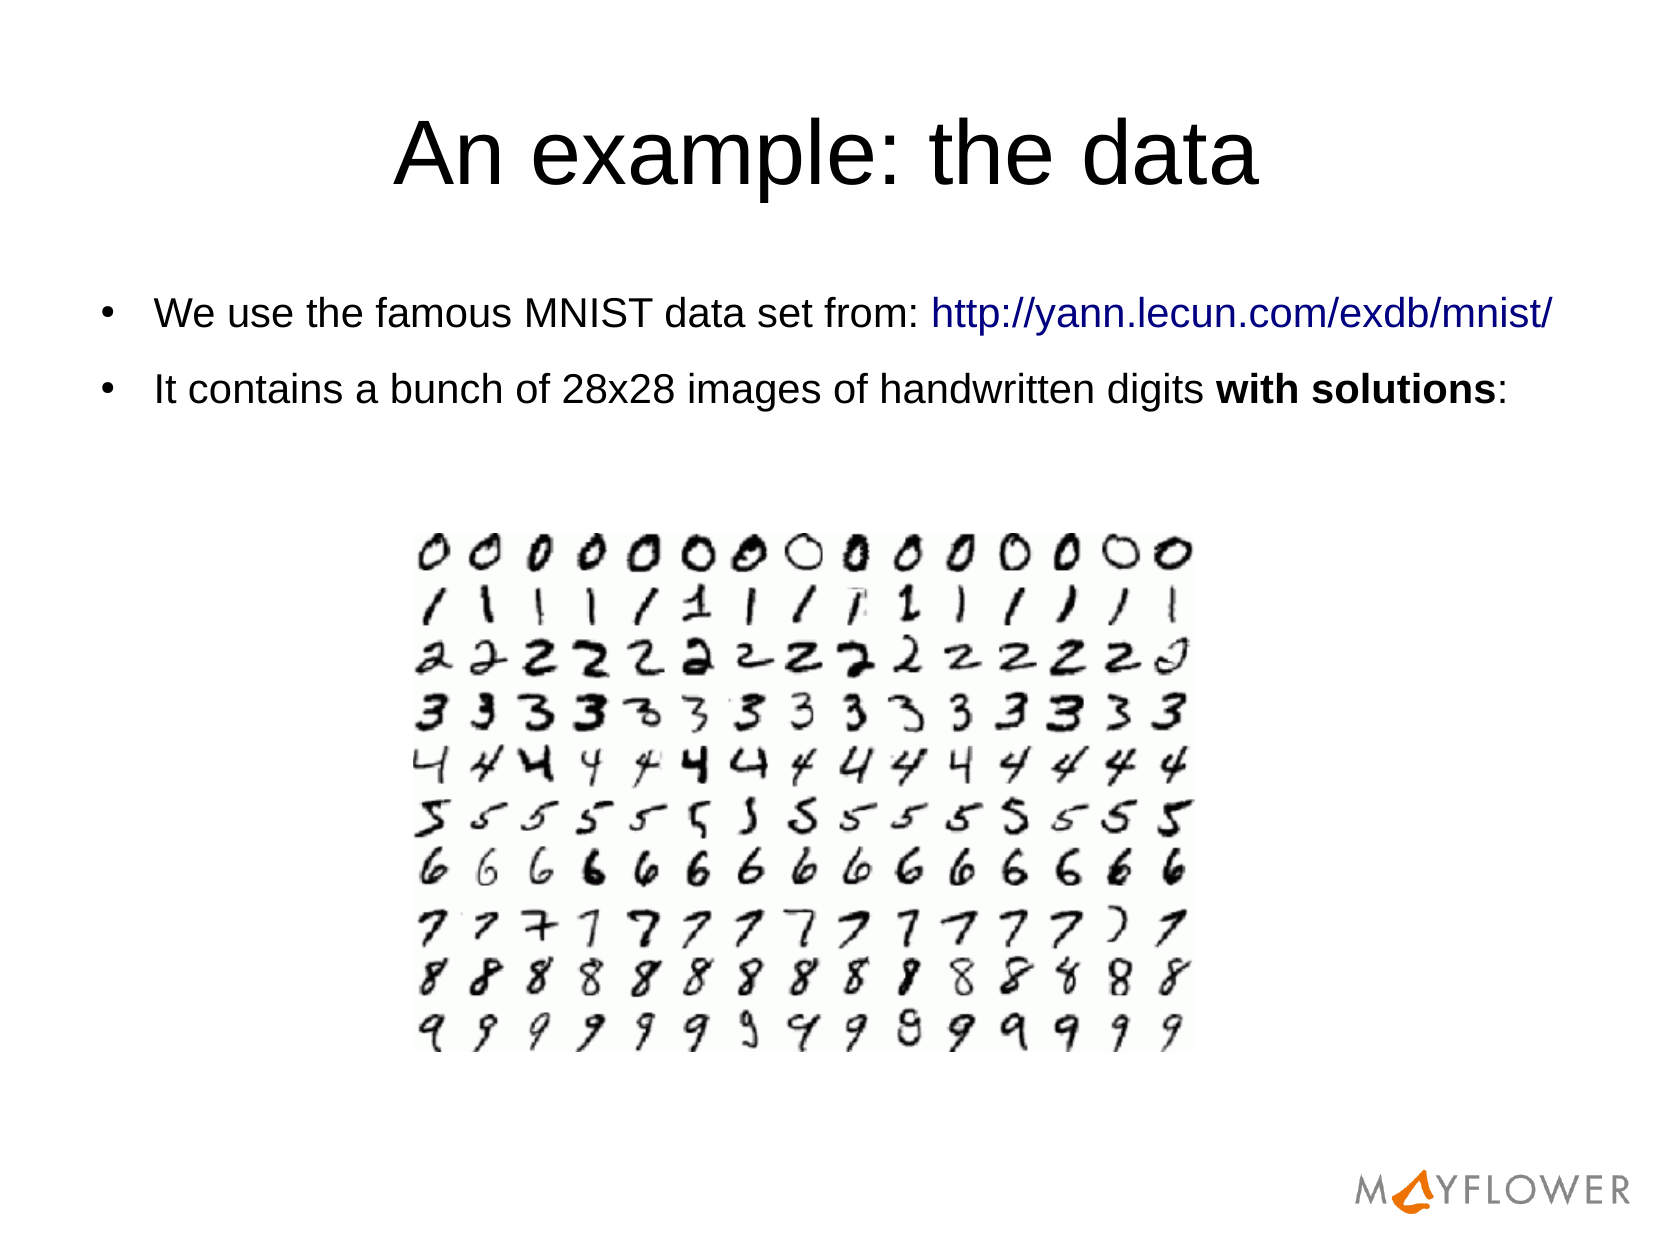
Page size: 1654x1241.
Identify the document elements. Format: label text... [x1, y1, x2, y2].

title An example: the data [82, 49, 1571, 257]
list We use the famous MNIST data set from: http://yann.lecun.com/exdb/mnist/ It contains a bunch of 28x28 images of handwritten digits with solutions: [82, 290, 1571, 1010]
picture [413, 533, 1195, 1052]
picture [1355, 1169, 1630, 1215]
